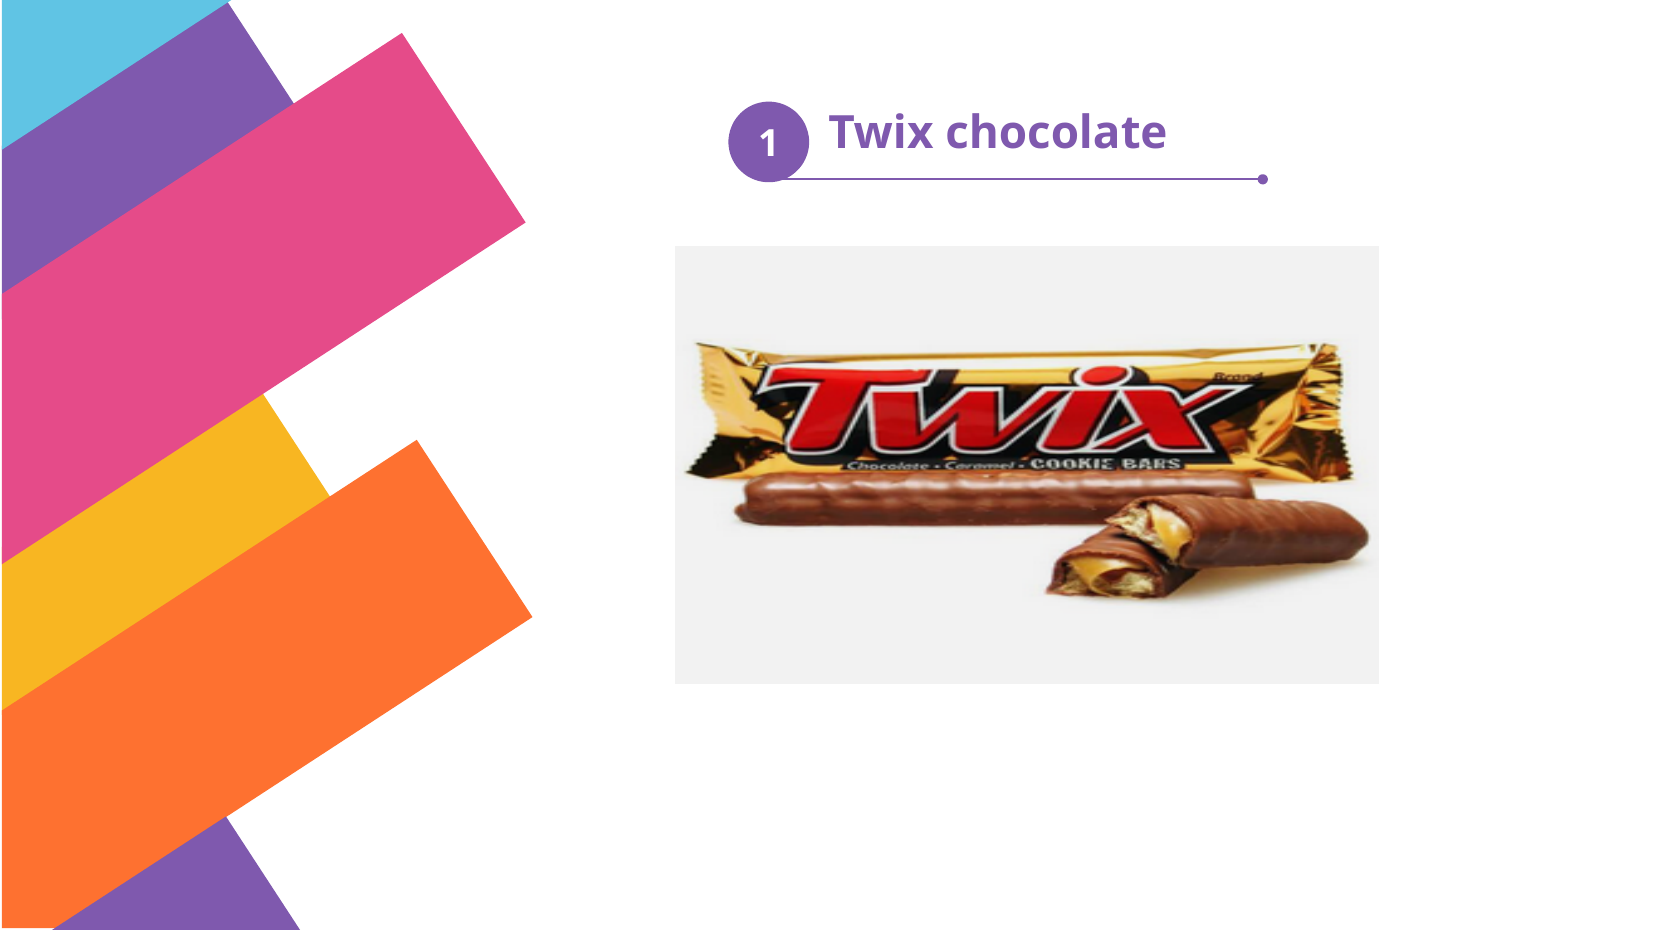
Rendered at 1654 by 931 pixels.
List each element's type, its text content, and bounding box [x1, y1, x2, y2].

text_box 1 [728, 101, 810, 183]
picture [675, 246, 1379, 684]
title Twix chocolate [828, 75, 1388, 187]
